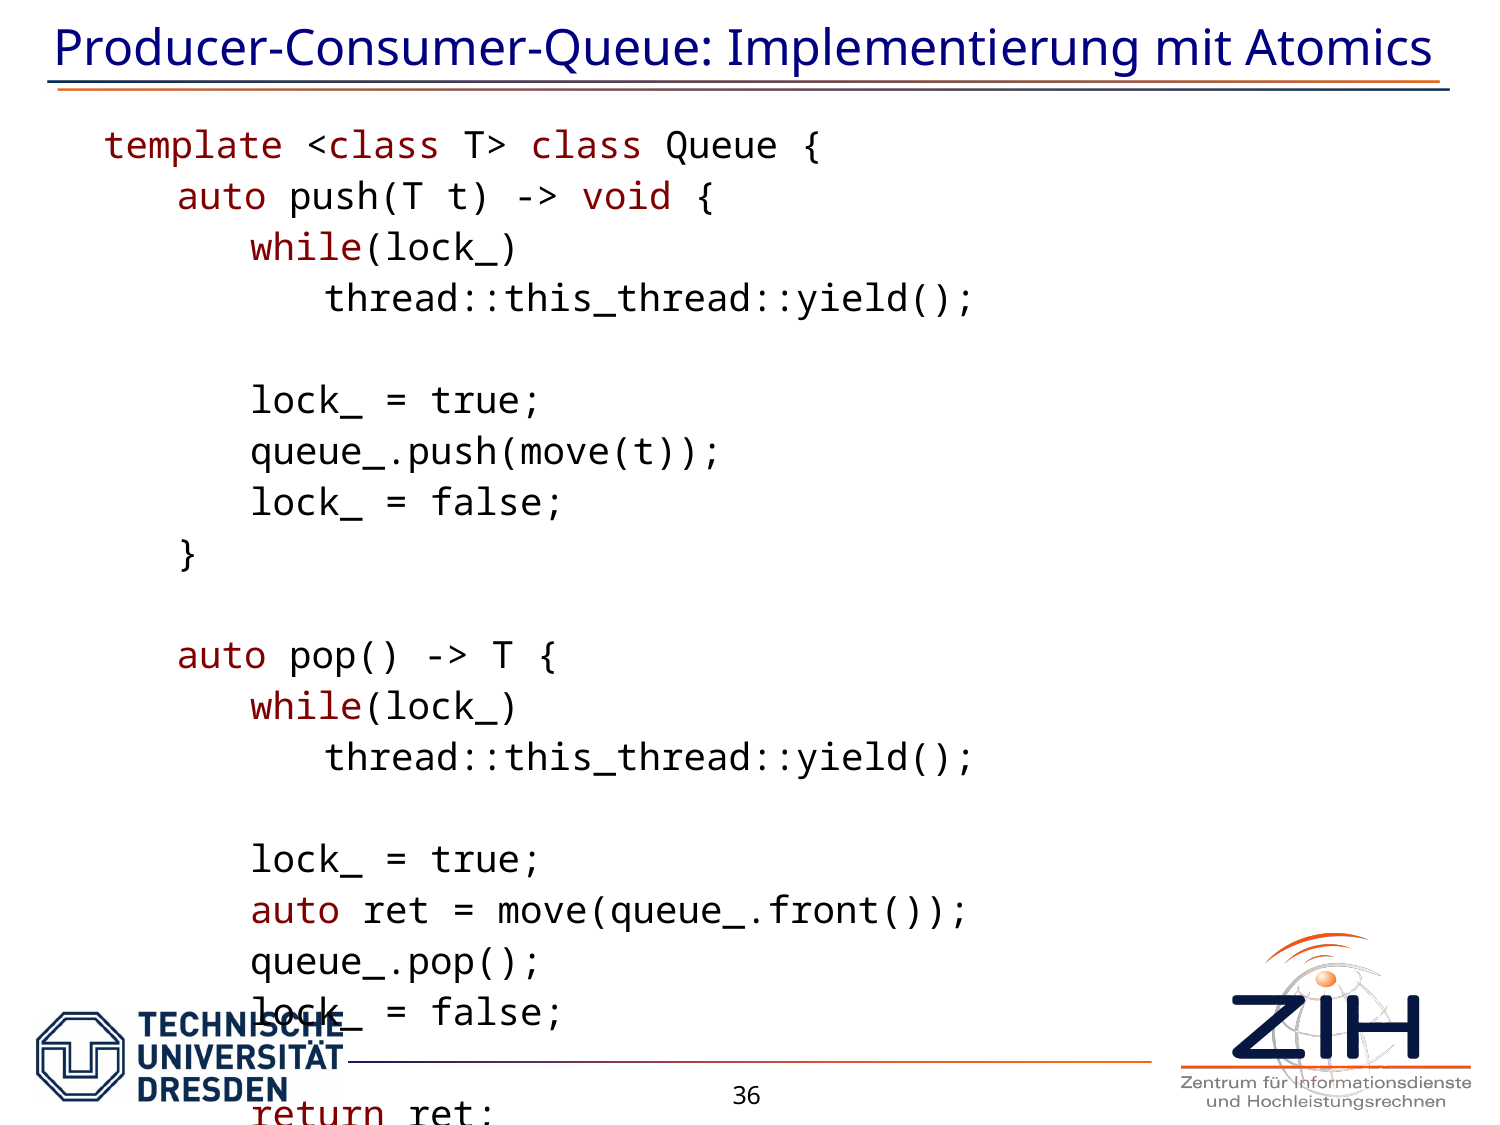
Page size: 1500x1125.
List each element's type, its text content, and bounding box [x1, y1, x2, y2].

list template <class T> class Queue { auto push(T t) -> void { while(lock_) thread::this_thread::yield(); lock_ = true; queue_.push(move(t)); lock_ = false; } auto pop() -> T { while(lock_) thread::this_thread::yield(); lock_ = true; auto ret = move(queue_.front()); queue_.pop(); lock_ = false; return ret; } atomic_bool lock_; // Initialisierung: false }; [29, 118, 1418, 1019]
picture [47, 80, 1450, 91]
picture [35, 1019, 343, 1102]
picture [278, 1019, 288, 1023]
picture [1181, 933, 1471, 1110]
title Producer-Consumer-Queue: Implementierung mit Atomics [53, 12, 1453, 81]
